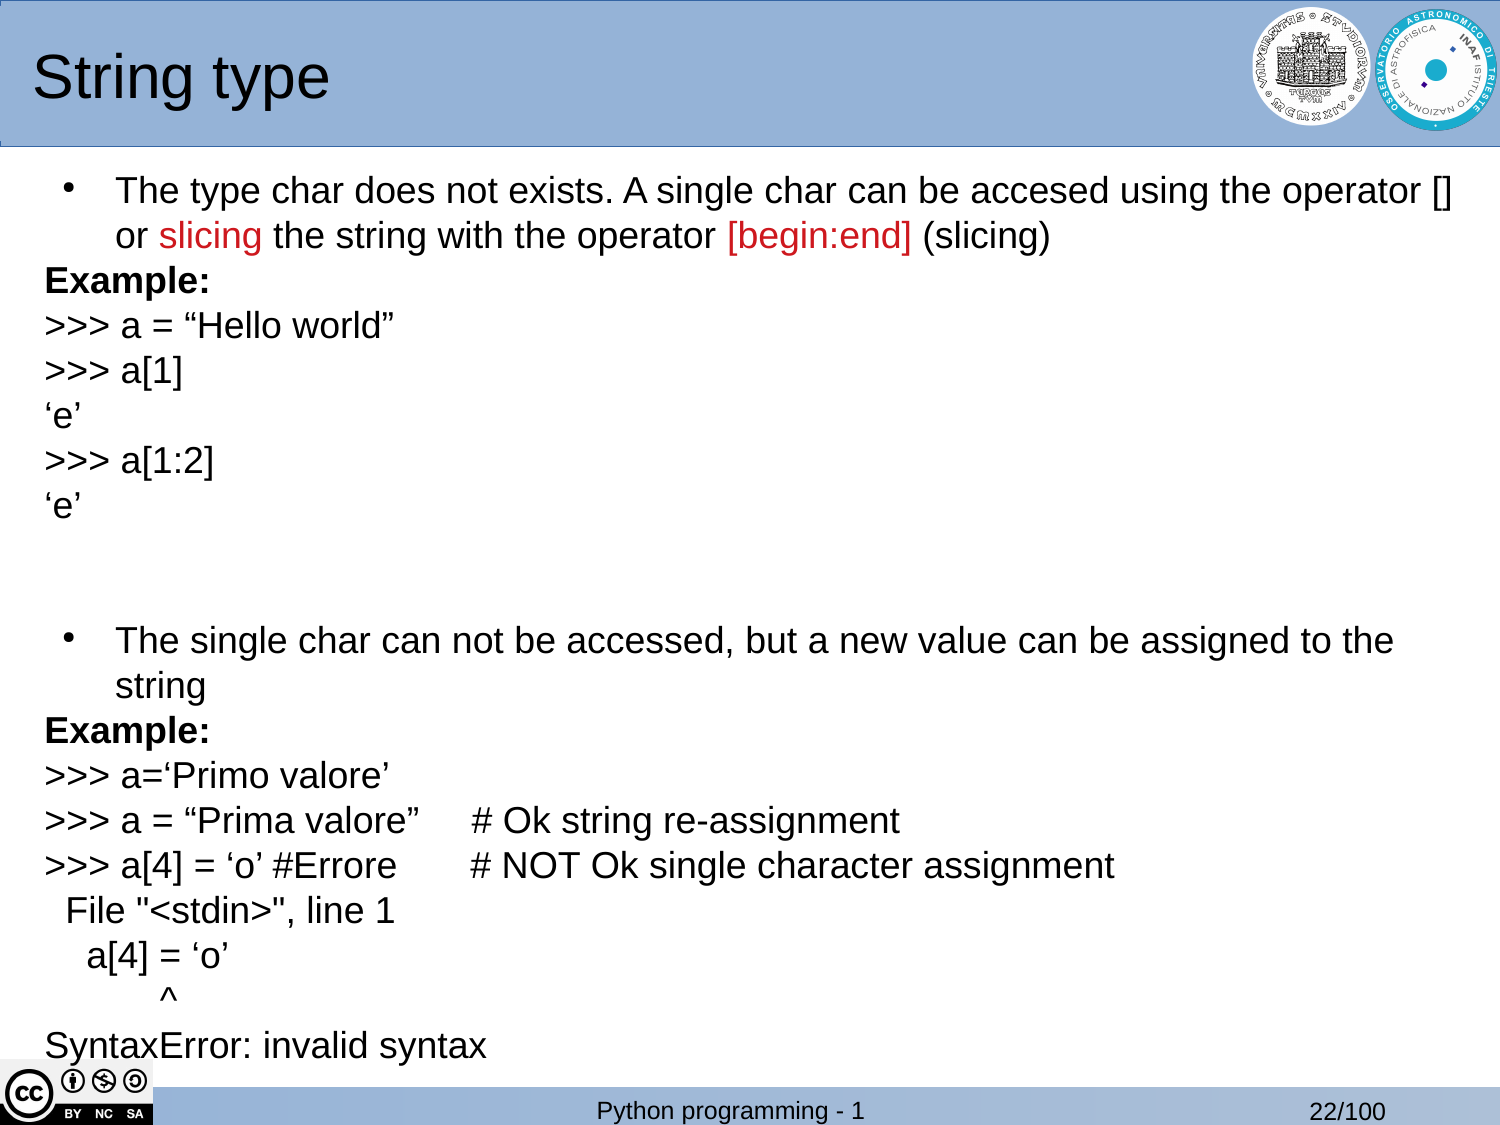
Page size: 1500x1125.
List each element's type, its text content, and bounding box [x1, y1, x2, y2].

picture [1253, 0, 1500, 156]
list The type char does not exists. A single char can be accesed using the operator [] or slicing the string with the operator [begin:end] (slicing) Example: >>> a = “Hello world” >>> a[1] ‘e’ >>> a[1:2] ‘e’ The single char can not be accessed, but a new value can be assigned to the string Example: >>> a=‘Primo valore’ >>> a = “Prima valore” # Ok string re-assignment >>> a[4] = ‘o’ #Errore # NOT Ok single character assignment File "<stdin>", line 1 a[4] = ‘o’ ^ SyntaxError: invalid syntax [29, 158, 1500, 1071]
text_box String type [0, 5, 1253, 141]
picture [0, 1059, 153, 1125]
